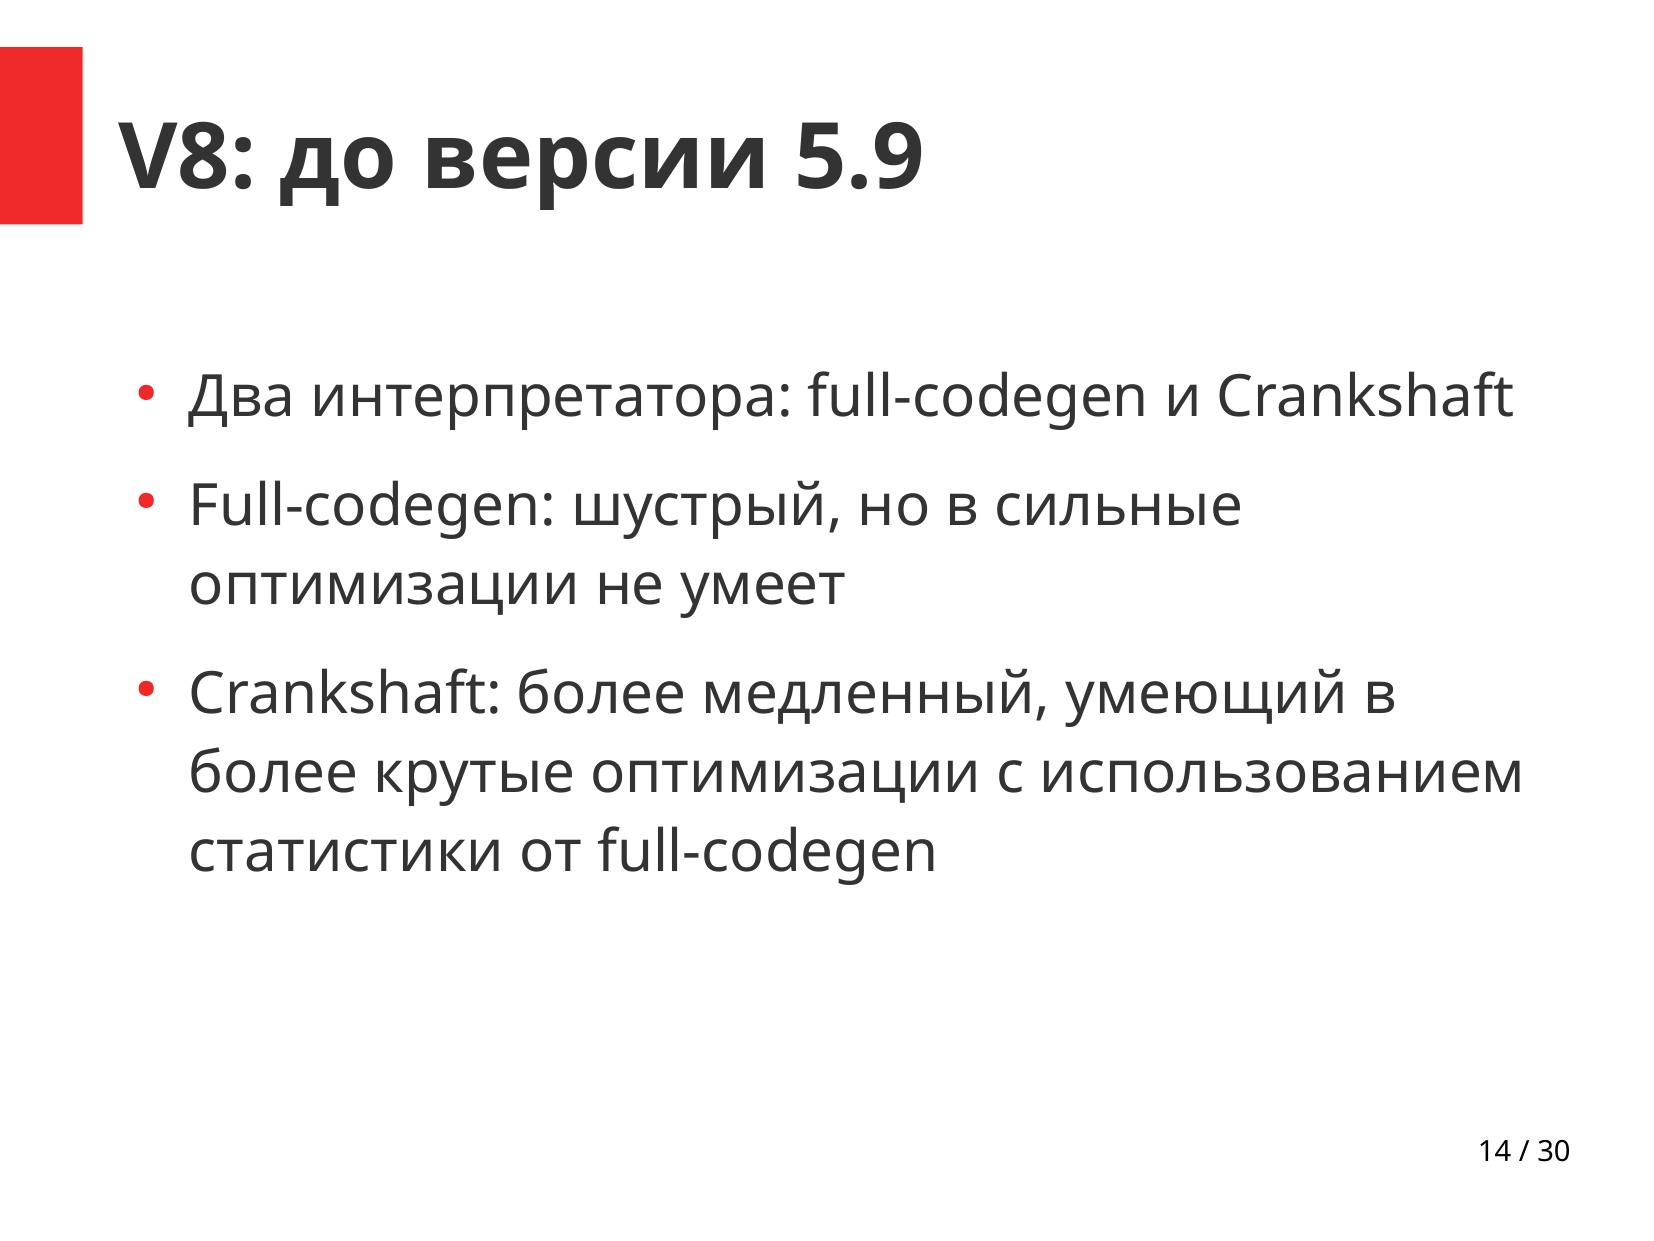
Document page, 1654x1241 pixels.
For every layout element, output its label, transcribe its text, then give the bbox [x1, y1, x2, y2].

title V8: до версии 5.9 [118, 49, 1571, 257]
list Два интерпретатора: full-codegen и Crankshaft Full-codegen: шустрый, но в сильные оптимизации не умеет Crankshaft: более медленный, умеющий в более крутые оптимизации с использованием статистики от full-codegen [118, 354, 1536, 1074]
